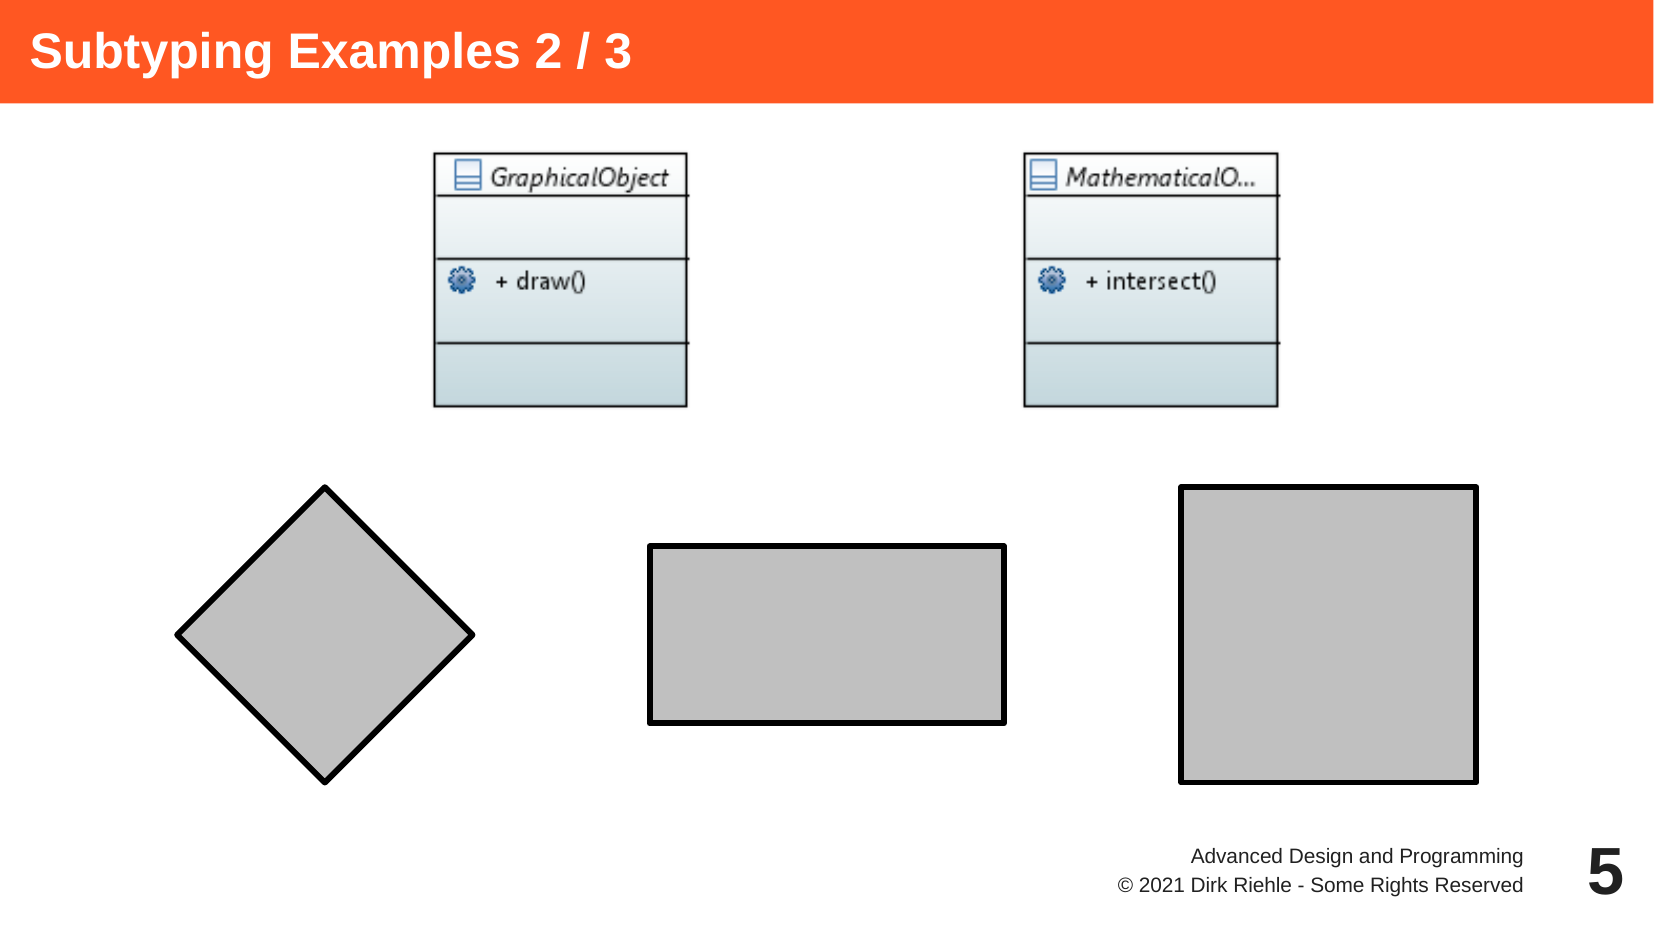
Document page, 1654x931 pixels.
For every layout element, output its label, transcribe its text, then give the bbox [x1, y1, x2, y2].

picture [1003, 132, 1300, 429]
text_box [649, 546, 1004, 724]
text_box [1181, 487, 1477, 783]
text_box [177, 487, 473, 783]
title Subtyping Examples 2 / 3 [0, 0, 1654, 104]
picture [413, 132, 709, 429]
